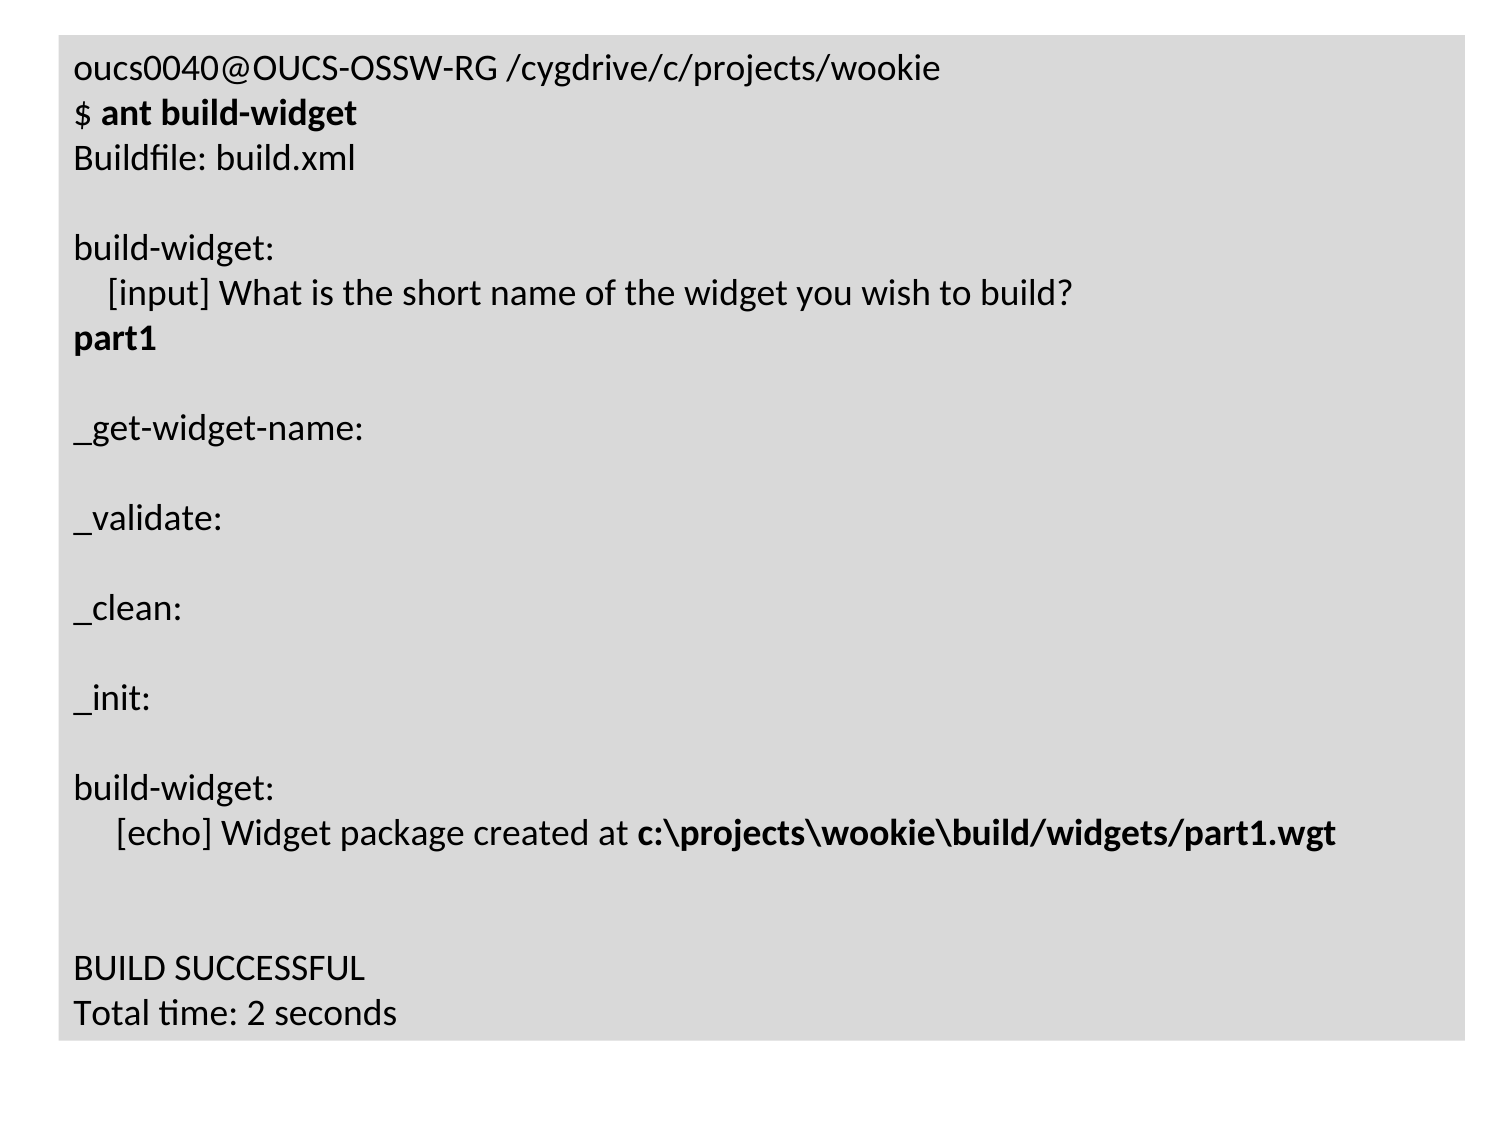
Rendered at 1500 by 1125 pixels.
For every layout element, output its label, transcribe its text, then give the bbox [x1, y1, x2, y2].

text_box oucs0040@OUCS-OSSW-RG /cygdrive/c/projects/wookie $ ant build-widget Buildfile: build.xml build-widget: [input] What is the short name of the widget you wish to build? part1 _get-widget-name: _validate: _clean: _init: build-widget: [echo] Widget package created at c:\projects\wookie\build/widgets/part1.wgt BUILD SUCCESSFUL Total time: 2 seconds [58, 35, 1465, 1041]
